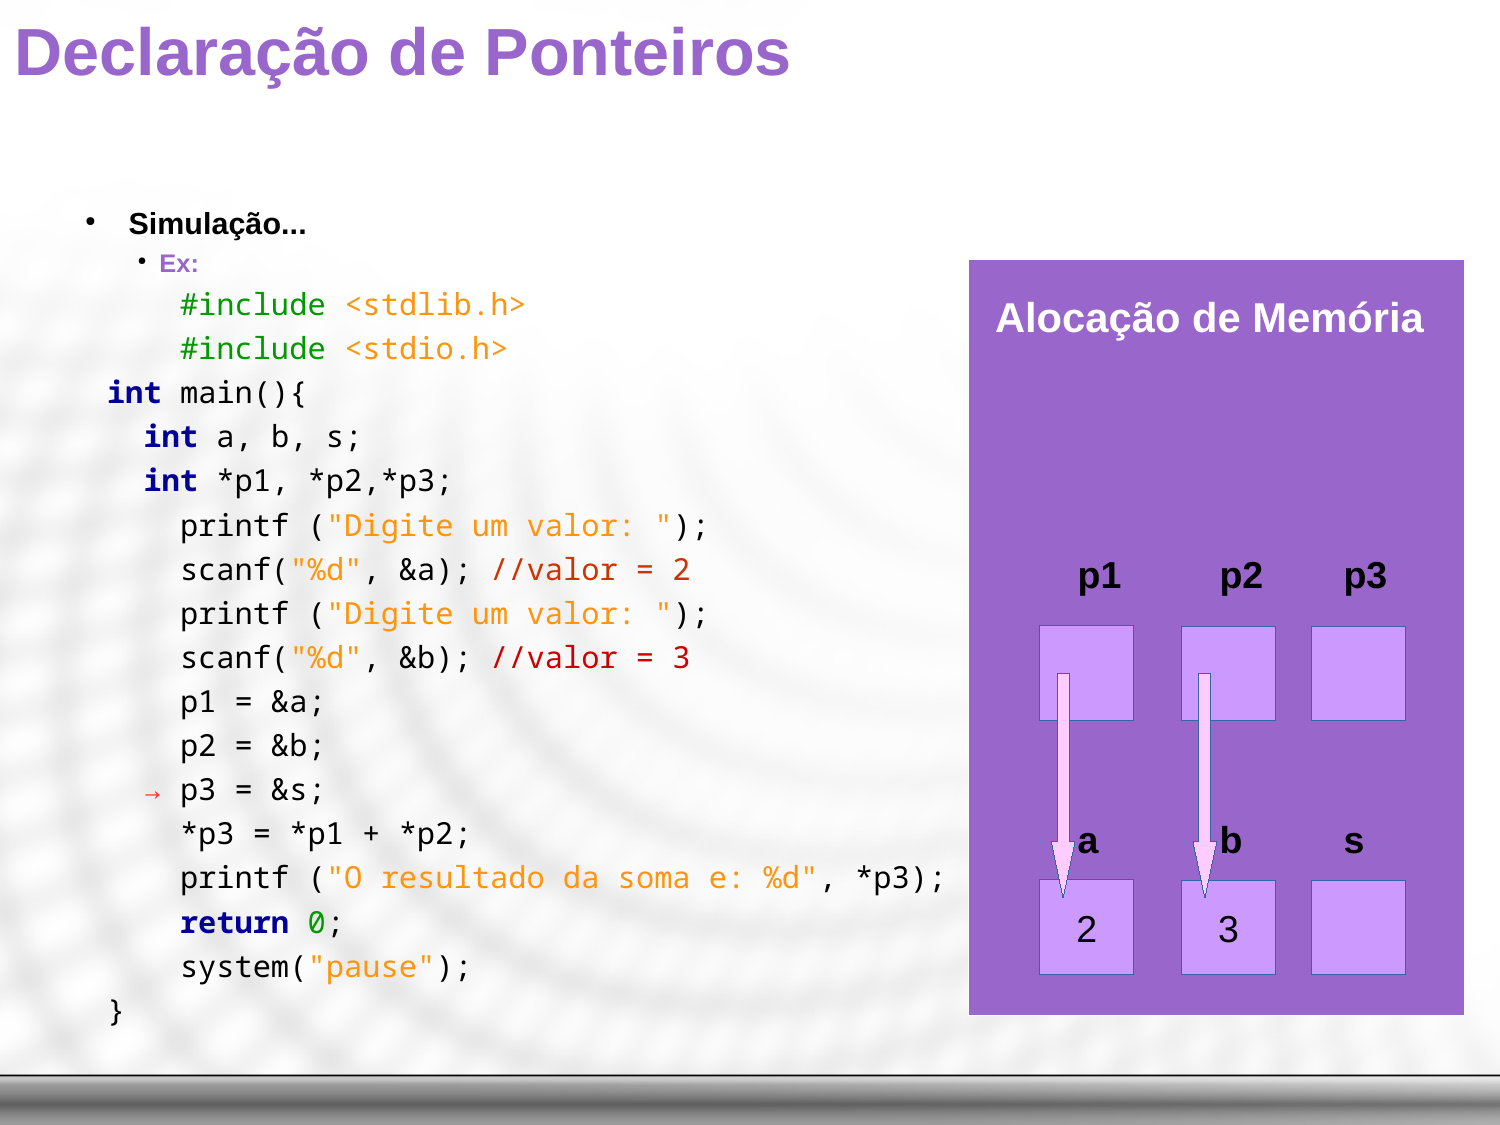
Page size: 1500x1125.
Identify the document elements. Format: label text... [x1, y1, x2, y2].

text_box Alocação de Memória [980, 283, 1439, 349]
text_box p2 [1204, 543, 1288, 604]
text_box 2 [1039, 879, 1134, 975]
text_box [968, 259, 1465, 1016]
title Declaração de Ponteiros [0, 0, 1353, 102]
text_box b [1211, 809, 1288, 869]
text_box 3 [1181, 880, 1276, 975]
picture [0, 0, 1500, 1125]
text_box p1 [1062, 543, 1146, 604]
list Simulação... Ex: #include <stdlib.h> #include <stdio.h> int main(){ int a, b, s; int *p1, *p2,*p3; printf ("Digite um valor: "); scanf("%d", &a); //valor = 2 printf ("Digite um valor: "); scanf("%d", &b); //valor = 3 p1 = &a; p2 = &b; → p3 = &s; *p3 = *p1 + *p2; printf ("O resultado da soma e: %d", *p3); return 0; system("pause"); } [58, 196, 1442, 1036]
text_box a [1070, 809, 1146, 869]
text_box p3 [1328, 543, 1412, 604]
text_box s [1328, 809, 1412, 869]
